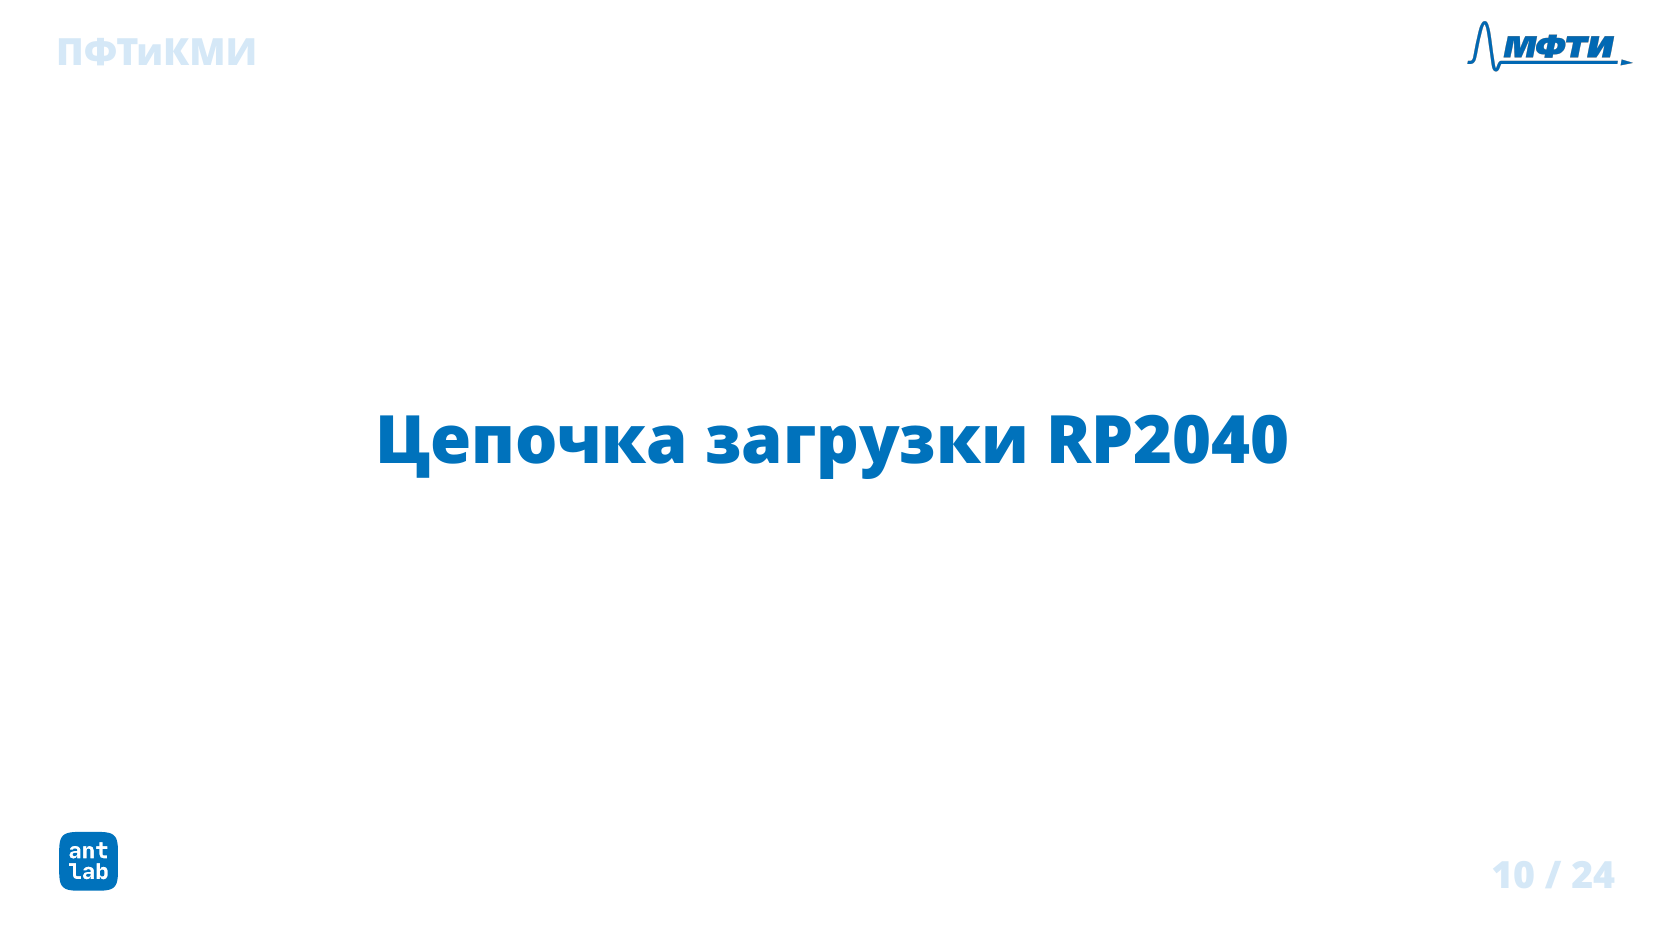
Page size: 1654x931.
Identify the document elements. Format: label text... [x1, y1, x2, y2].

picture [1446, 0, 1654, 93]
title Цепочка загрузки RP2040 [88, 342, 1577, 532]
